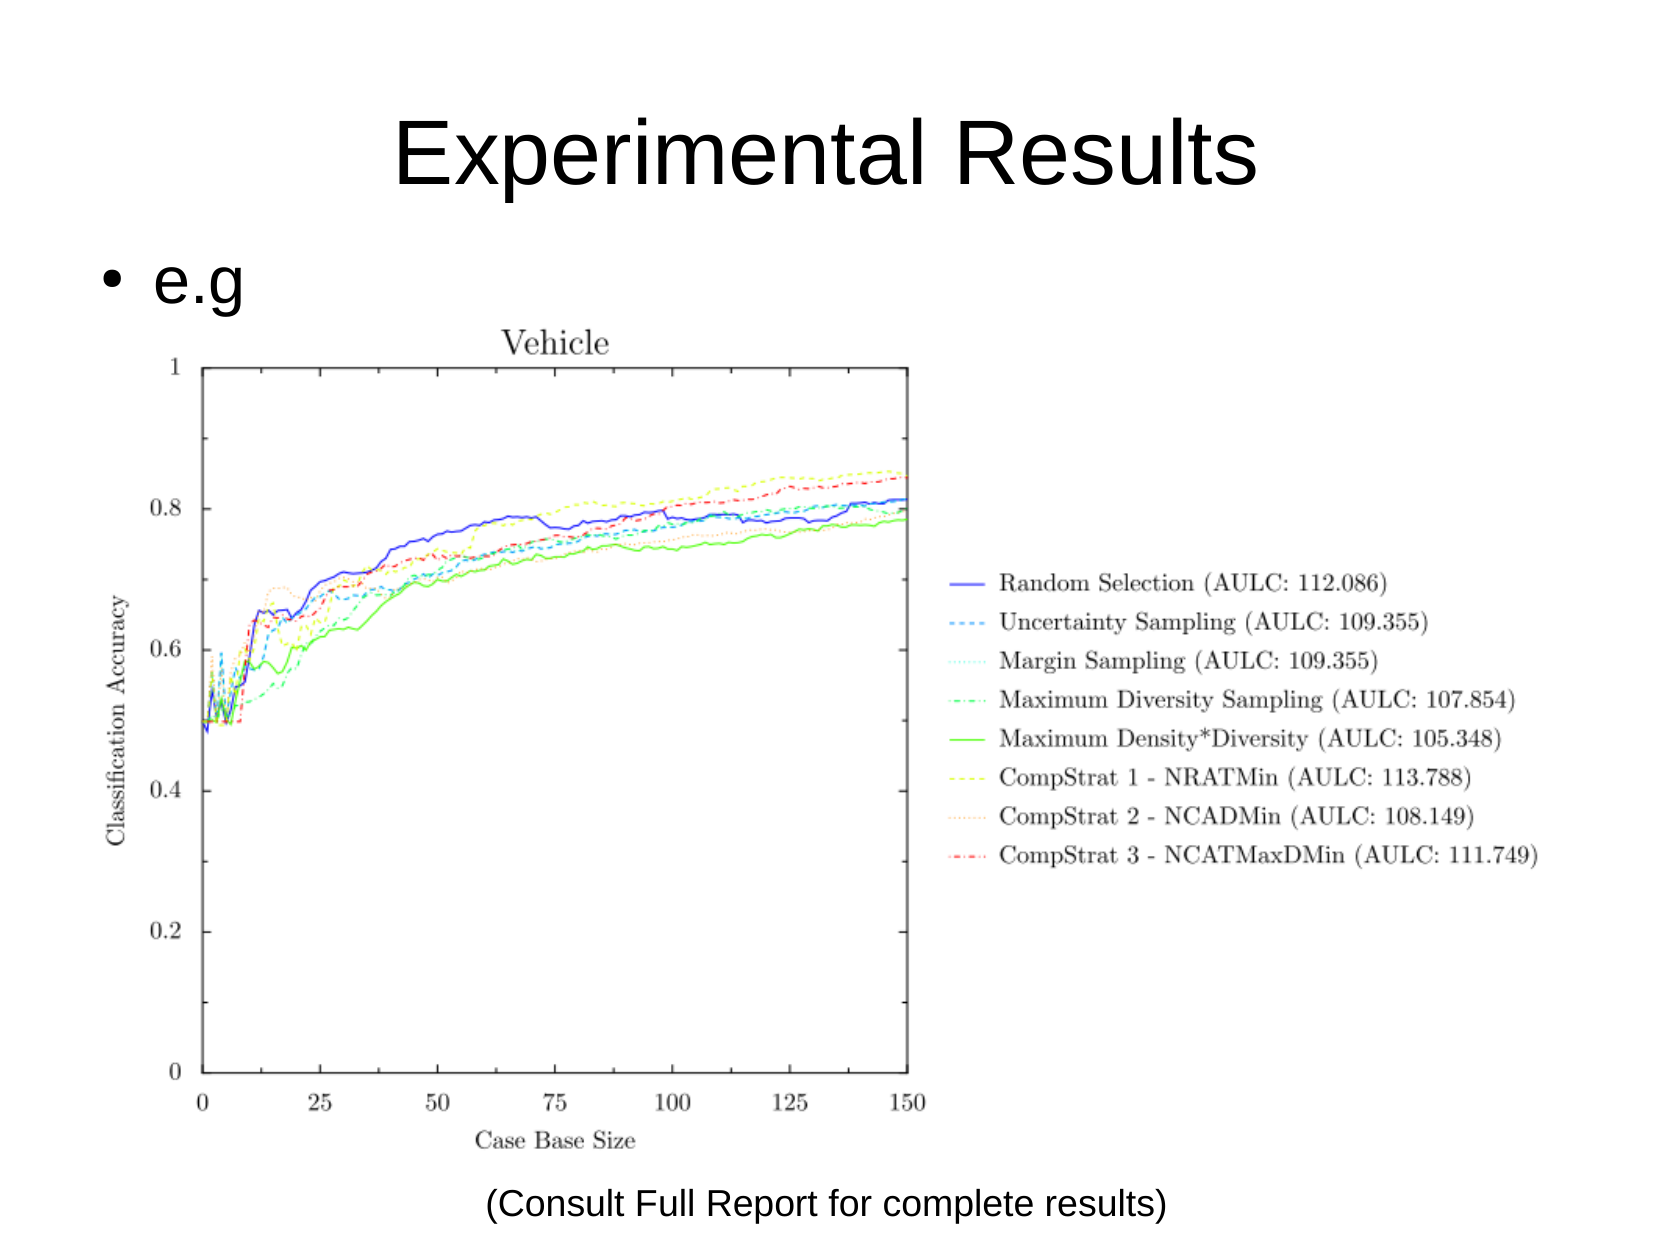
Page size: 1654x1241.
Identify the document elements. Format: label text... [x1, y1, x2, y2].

list e.g [82, 242, 1571, 963]
text_box (Consult Full Report for complete results) [470, 1175, 1183, 1233]
picture [73, 322, 1553, 1163]
title Experimental Results [82, 49, 1571, 242]
